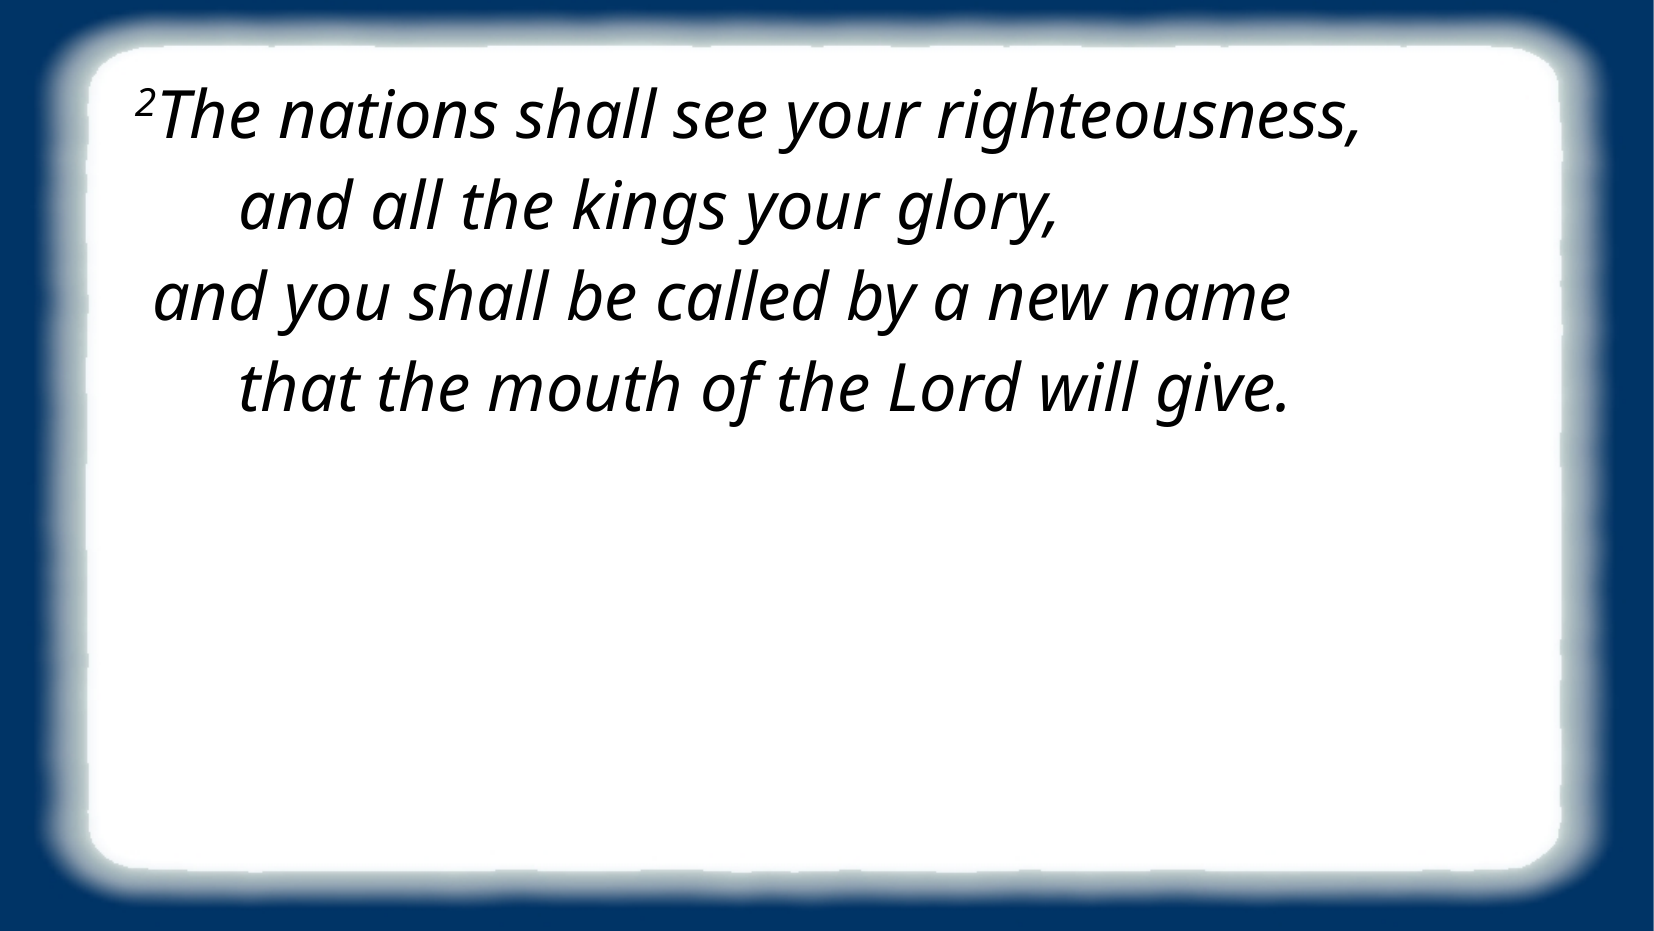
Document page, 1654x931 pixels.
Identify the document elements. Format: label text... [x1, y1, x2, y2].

text_box 2The nations shall see your righteousness, and all the kings your glory, and you shall be called by a new name that the mouth of the Lord will give. [120, 60, 1516, 430]
picture [0, 0, 1654, 931]
